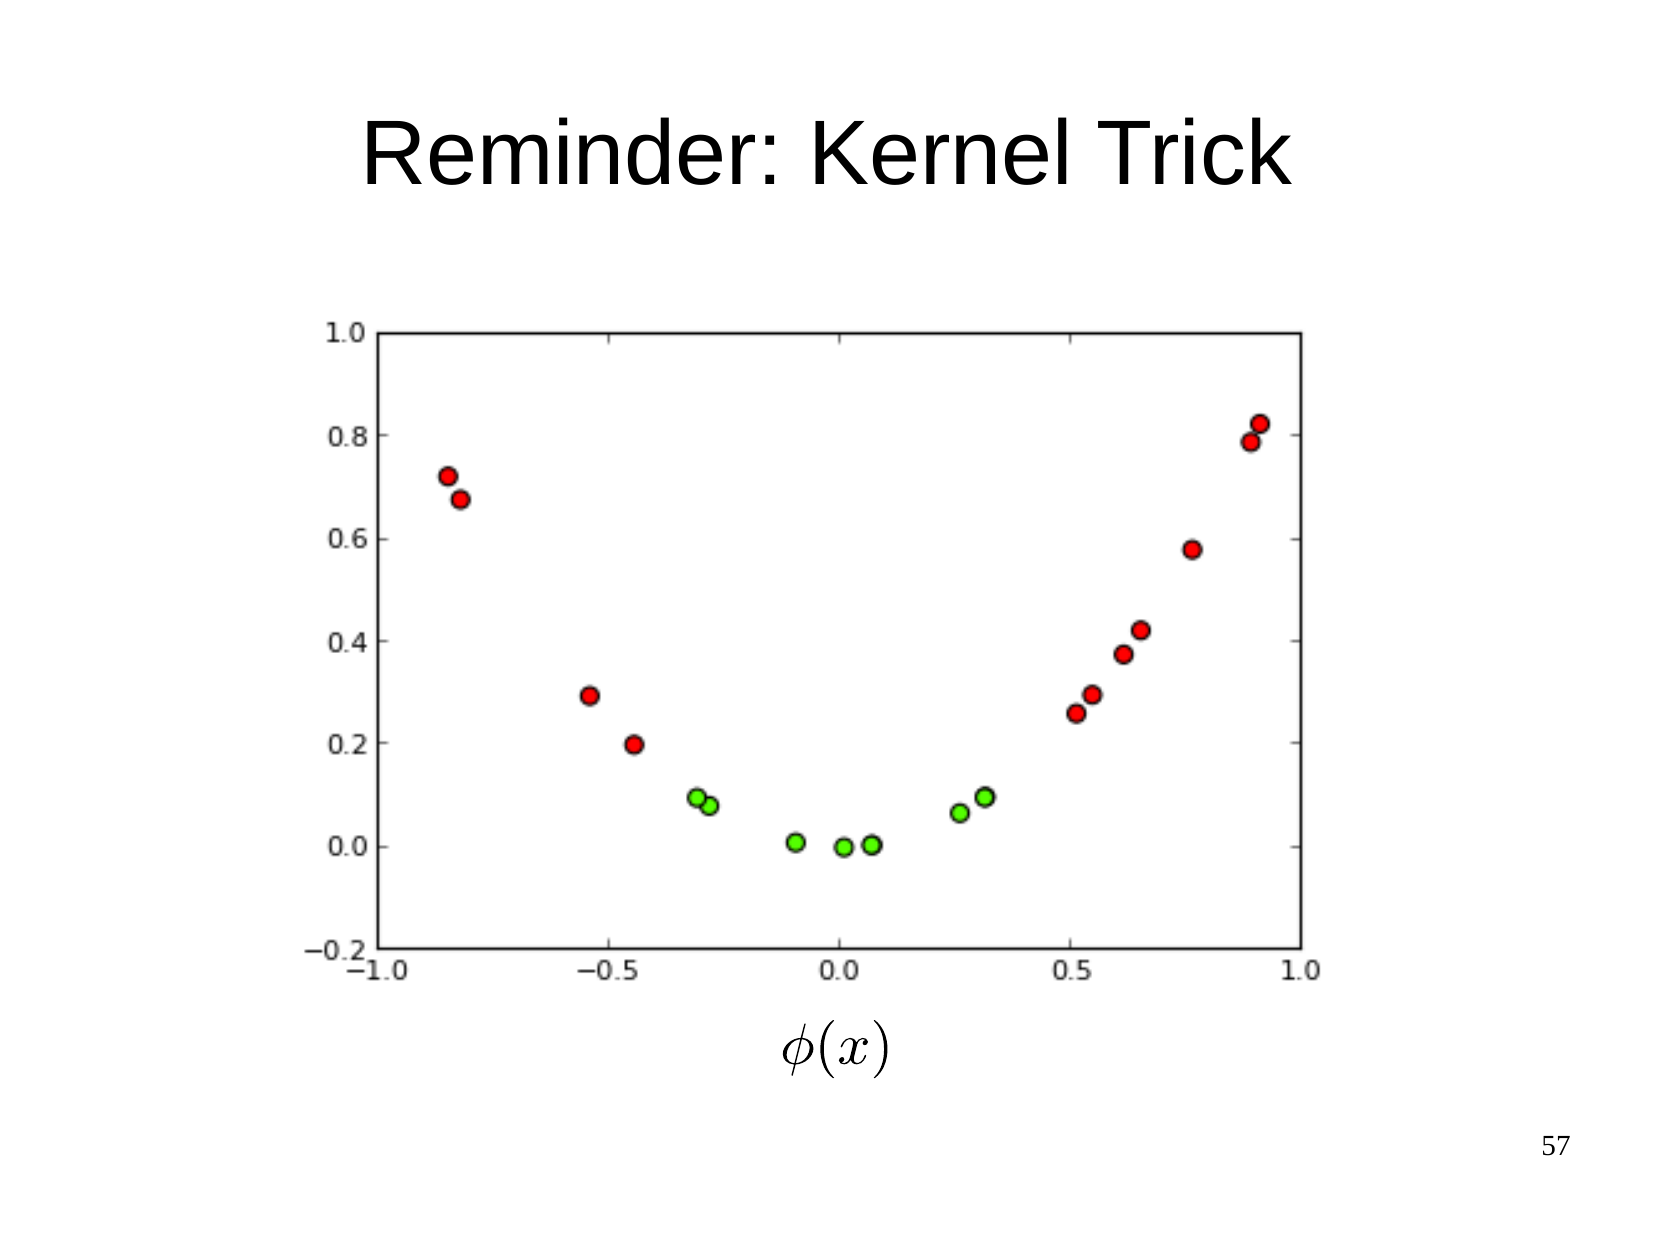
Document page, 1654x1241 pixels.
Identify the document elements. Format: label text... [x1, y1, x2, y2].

title Reminder: Kernel Trick [82, 49, 1571, 257]
text_box [780, 1020, 894, 1079]
picture [231, 256, 1422, 1051]
